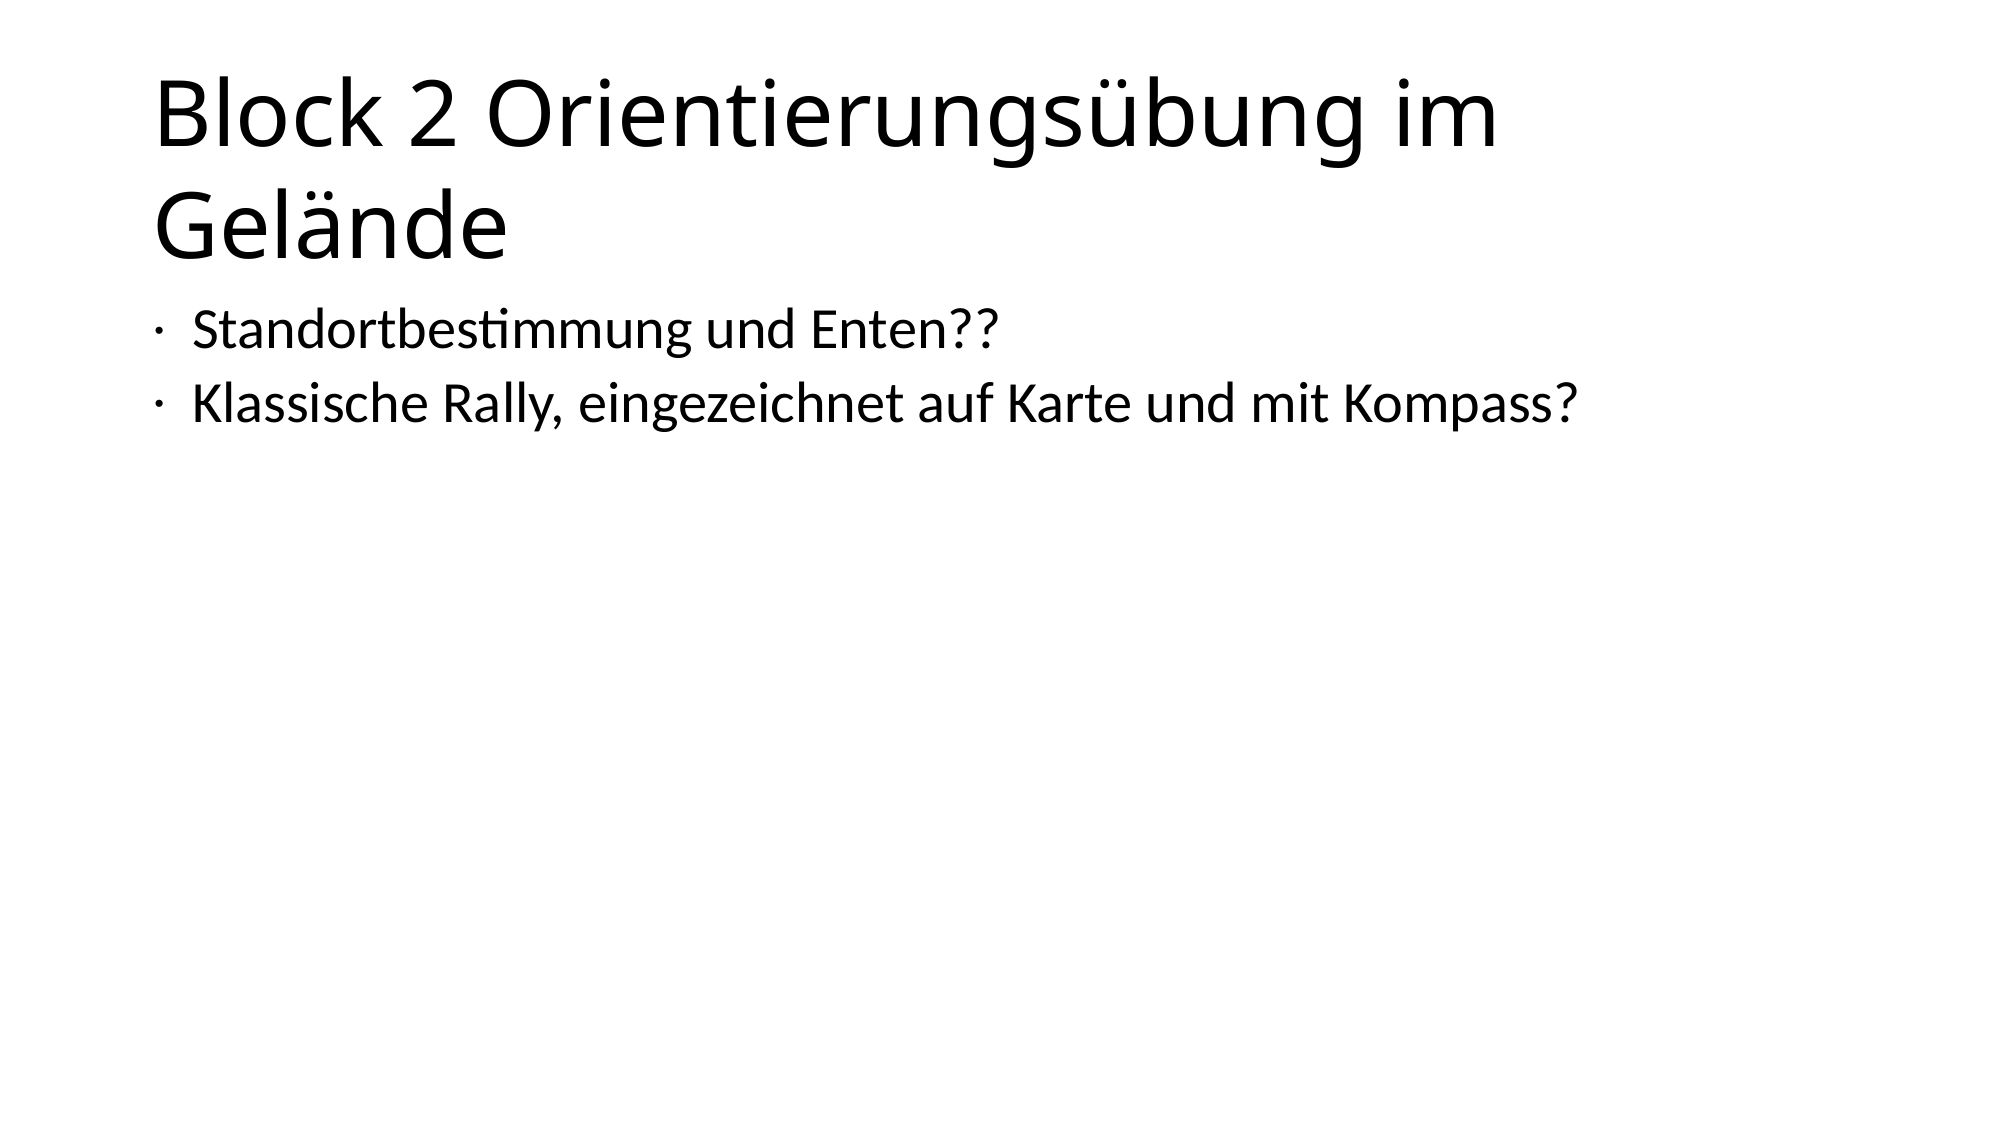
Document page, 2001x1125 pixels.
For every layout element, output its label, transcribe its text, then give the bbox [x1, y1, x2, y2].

title Block 2 Orientierungsübung im Gelände [137, 59, 1863, 278]
list Standortbestimmung und Enten?? Klassische Rally, eingezeichnet auf Karte und mit Kompass? [137, 299, 1863, 1014]
